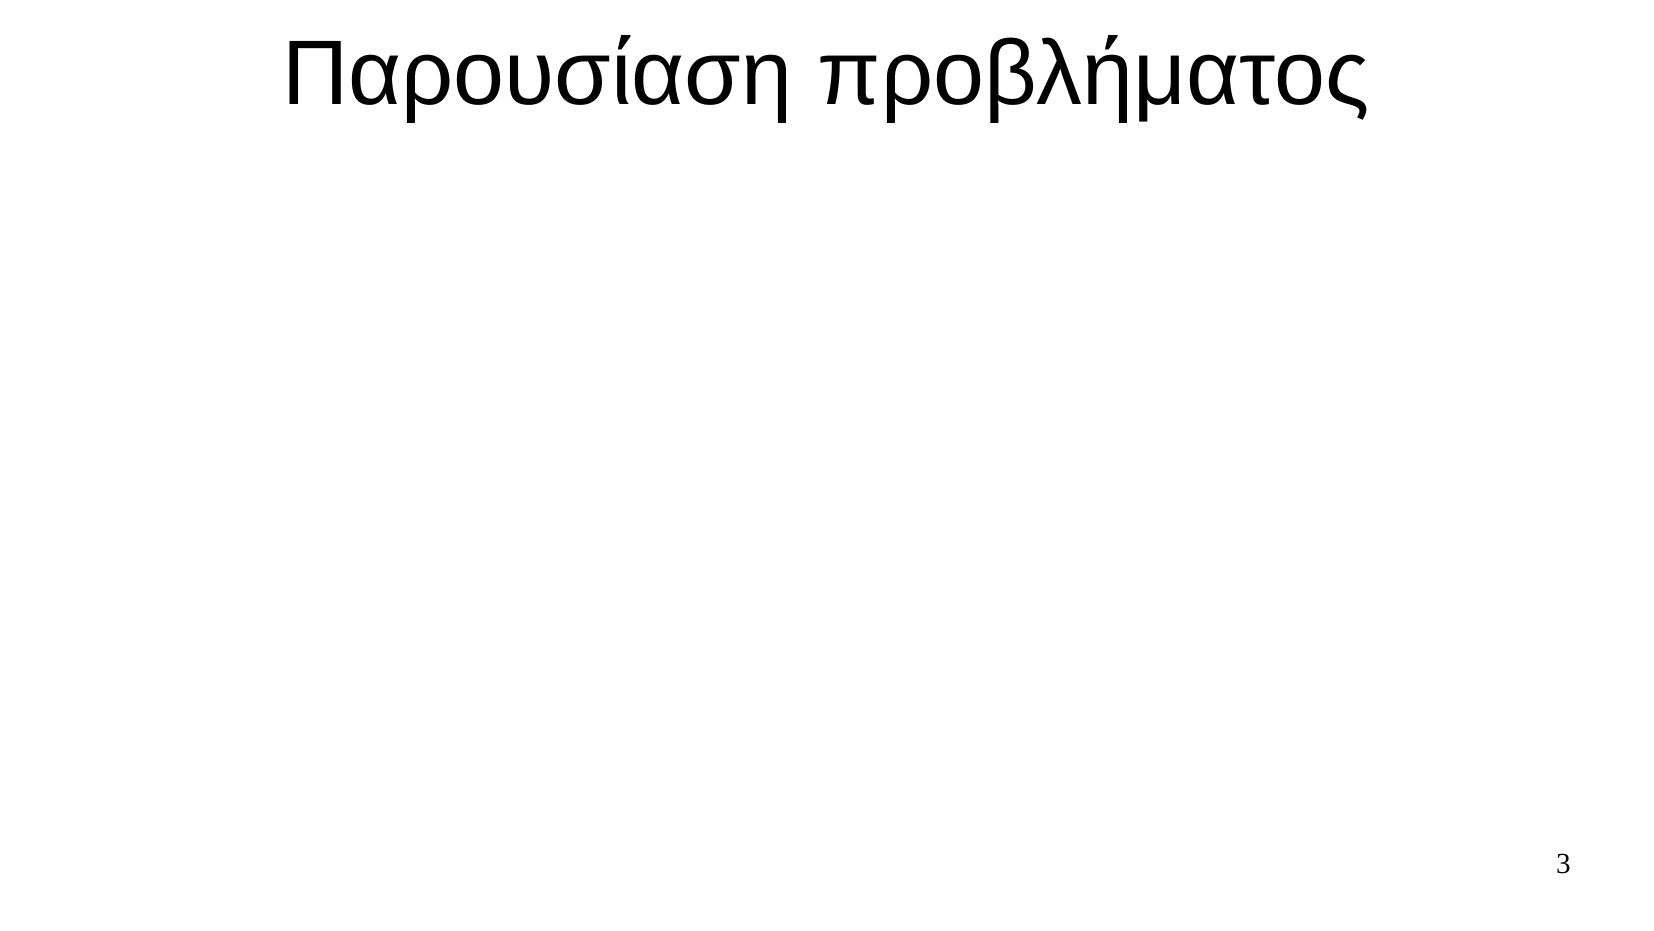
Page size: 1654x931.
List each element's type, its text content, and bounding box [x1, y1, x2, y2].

title Παρουσίαση προβλήματος [82, 0, 1571, 151]
